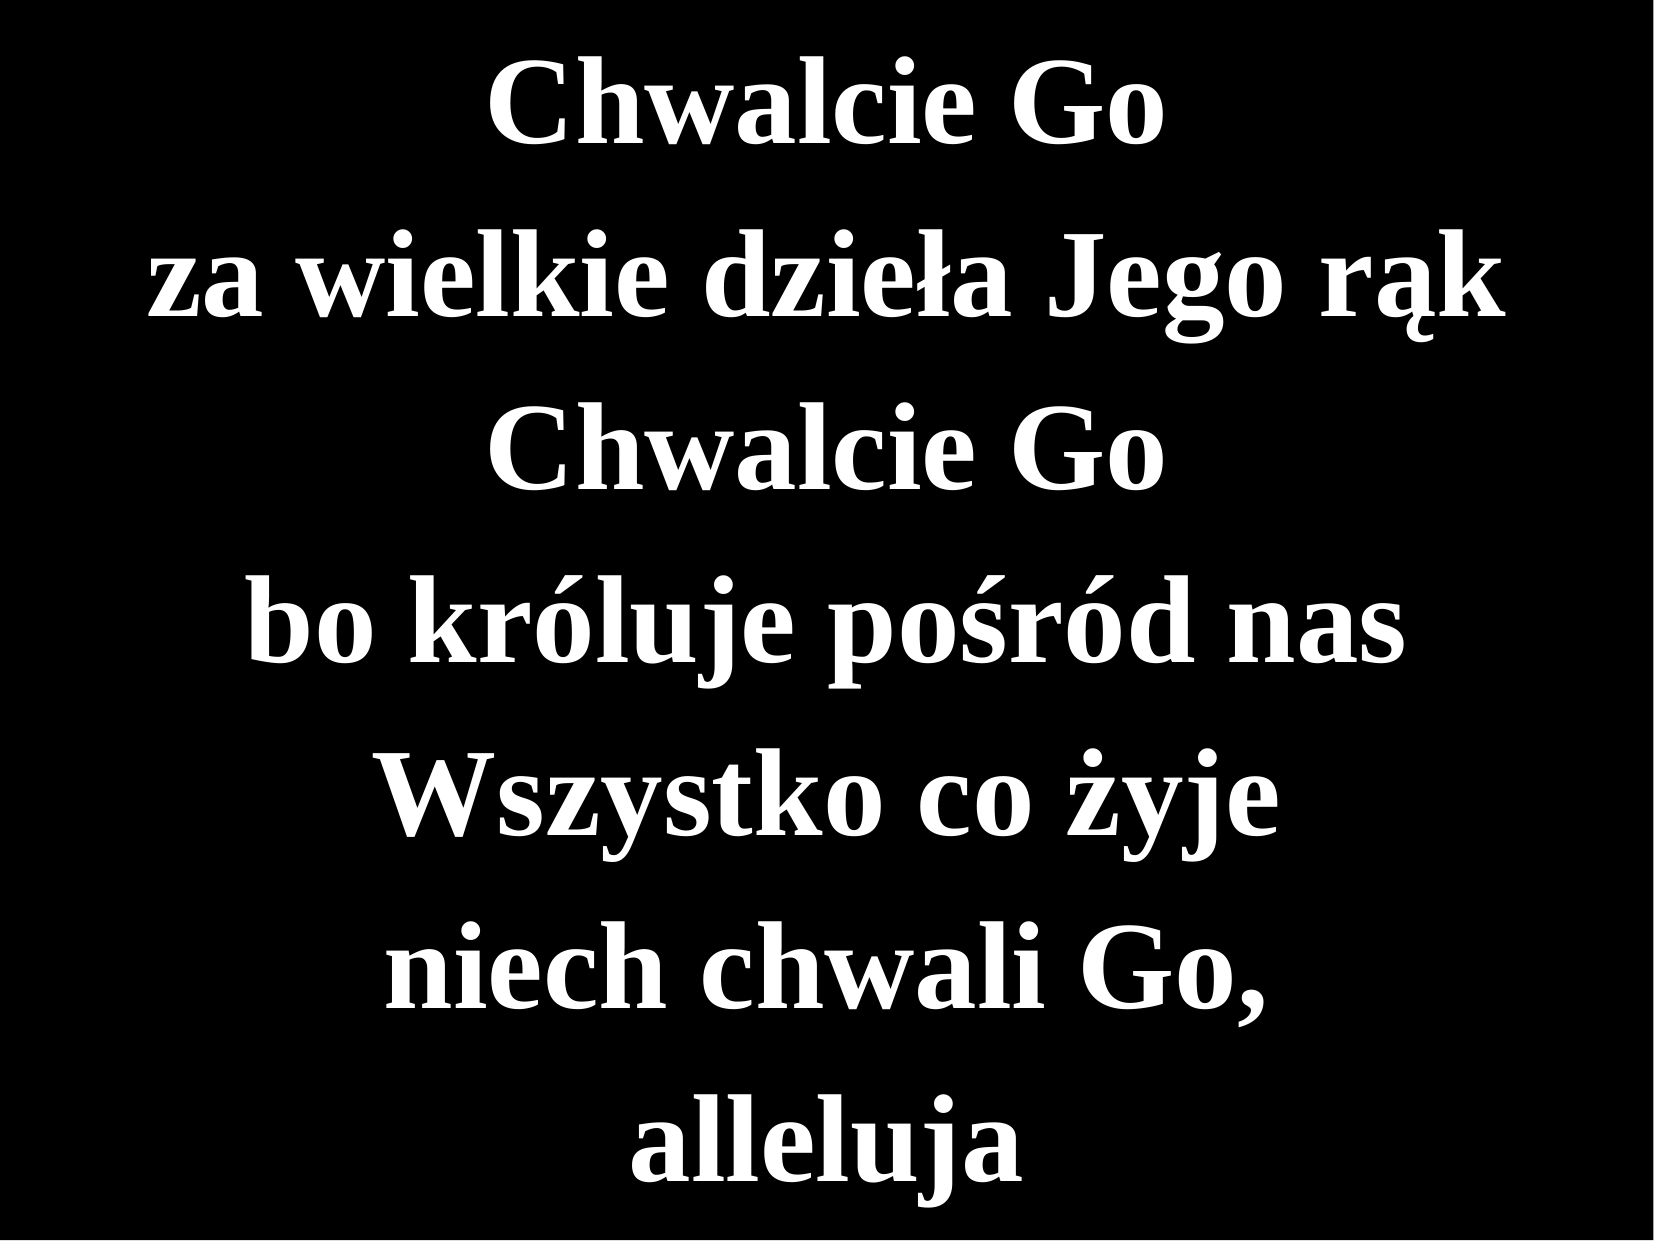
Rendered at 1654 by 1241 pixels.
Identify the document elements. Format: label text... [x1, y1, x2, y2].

title Chwalcie Go ppp za wielkie dzieła Jego rąk ppp Chwalcie Go ppp bo króluje pośród nas ppp Wszystko co żyje ppp niech chwali Go, ppp alleluja [0, 0, 1654, 1241]
